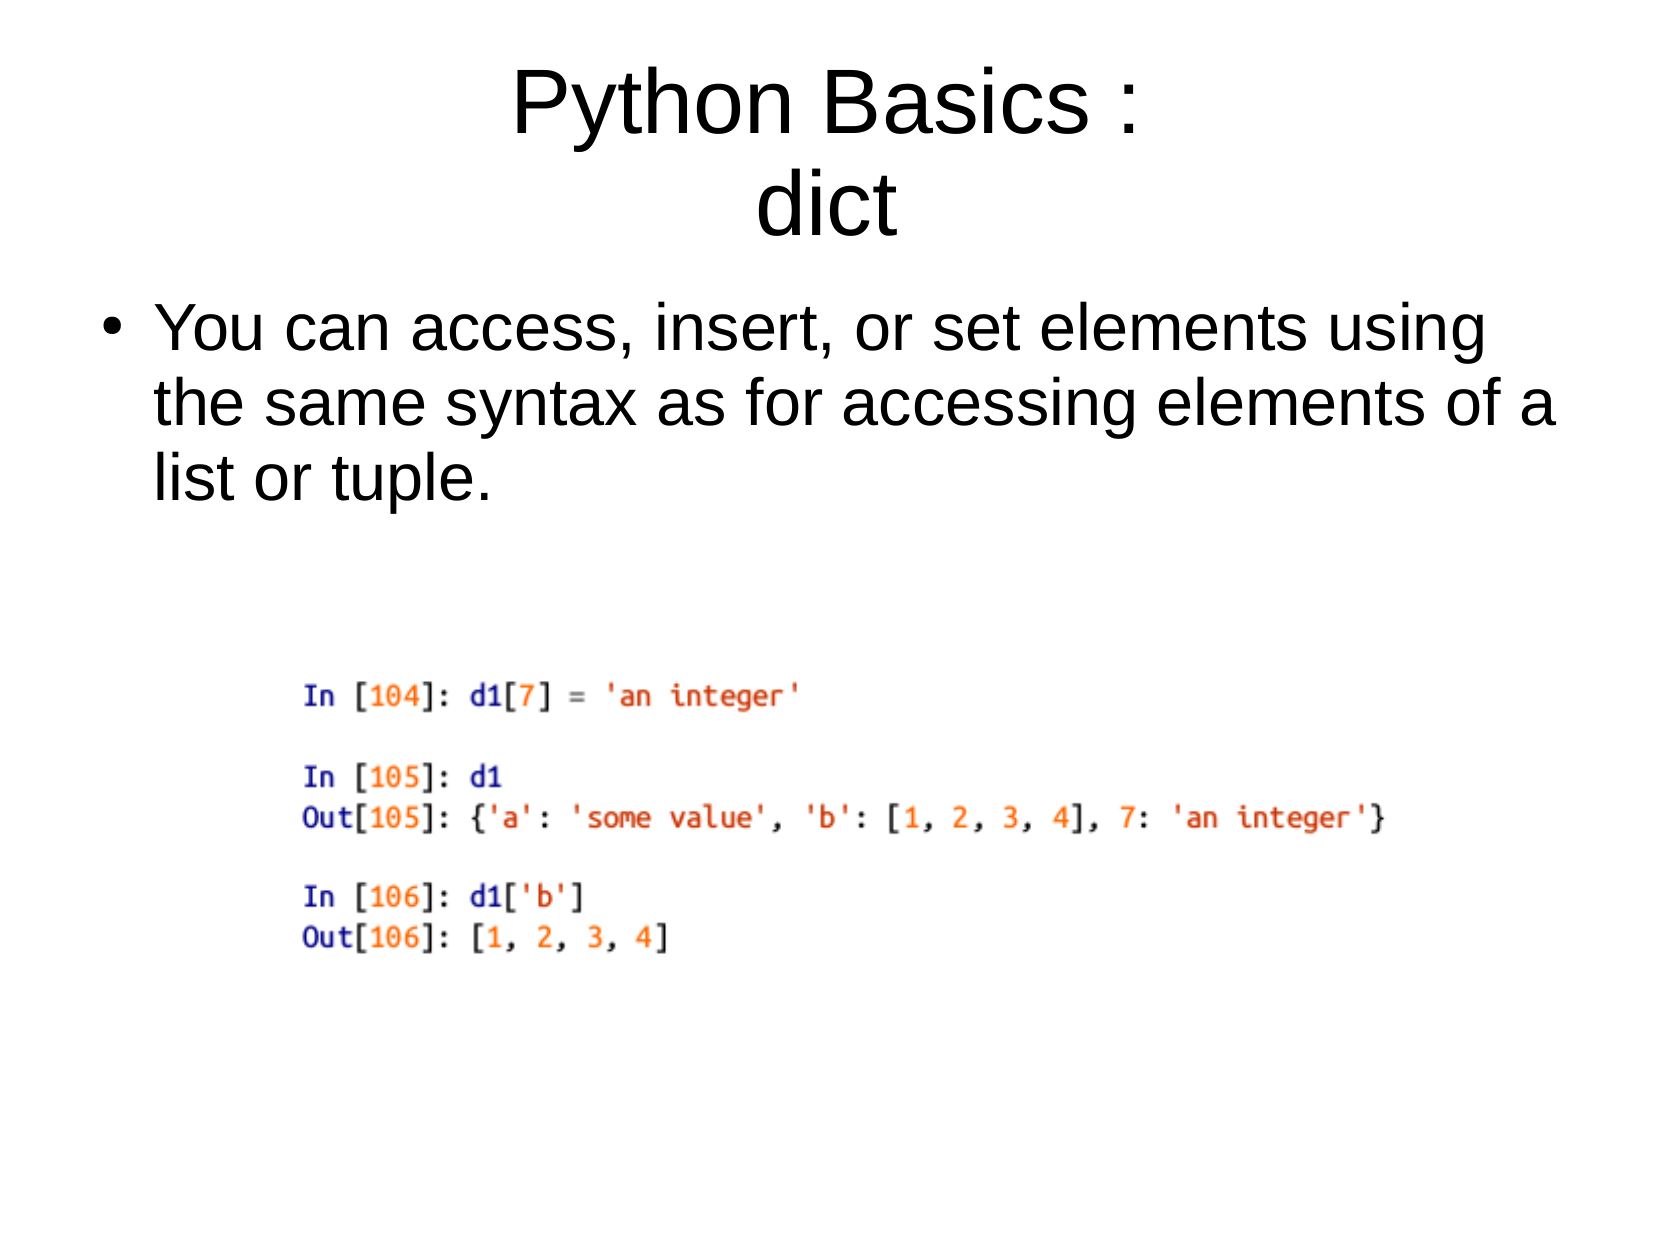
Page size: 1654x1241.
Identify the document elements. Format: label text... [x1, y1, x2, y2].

title Python Basics : dict [82, 49, 1571, 257]
picture [301, 676, 1392, 966]
list You can access, insert, or set elements using the same syntax as for accessing elements of a list or tuple. [82, 290, 1571, 1010]
